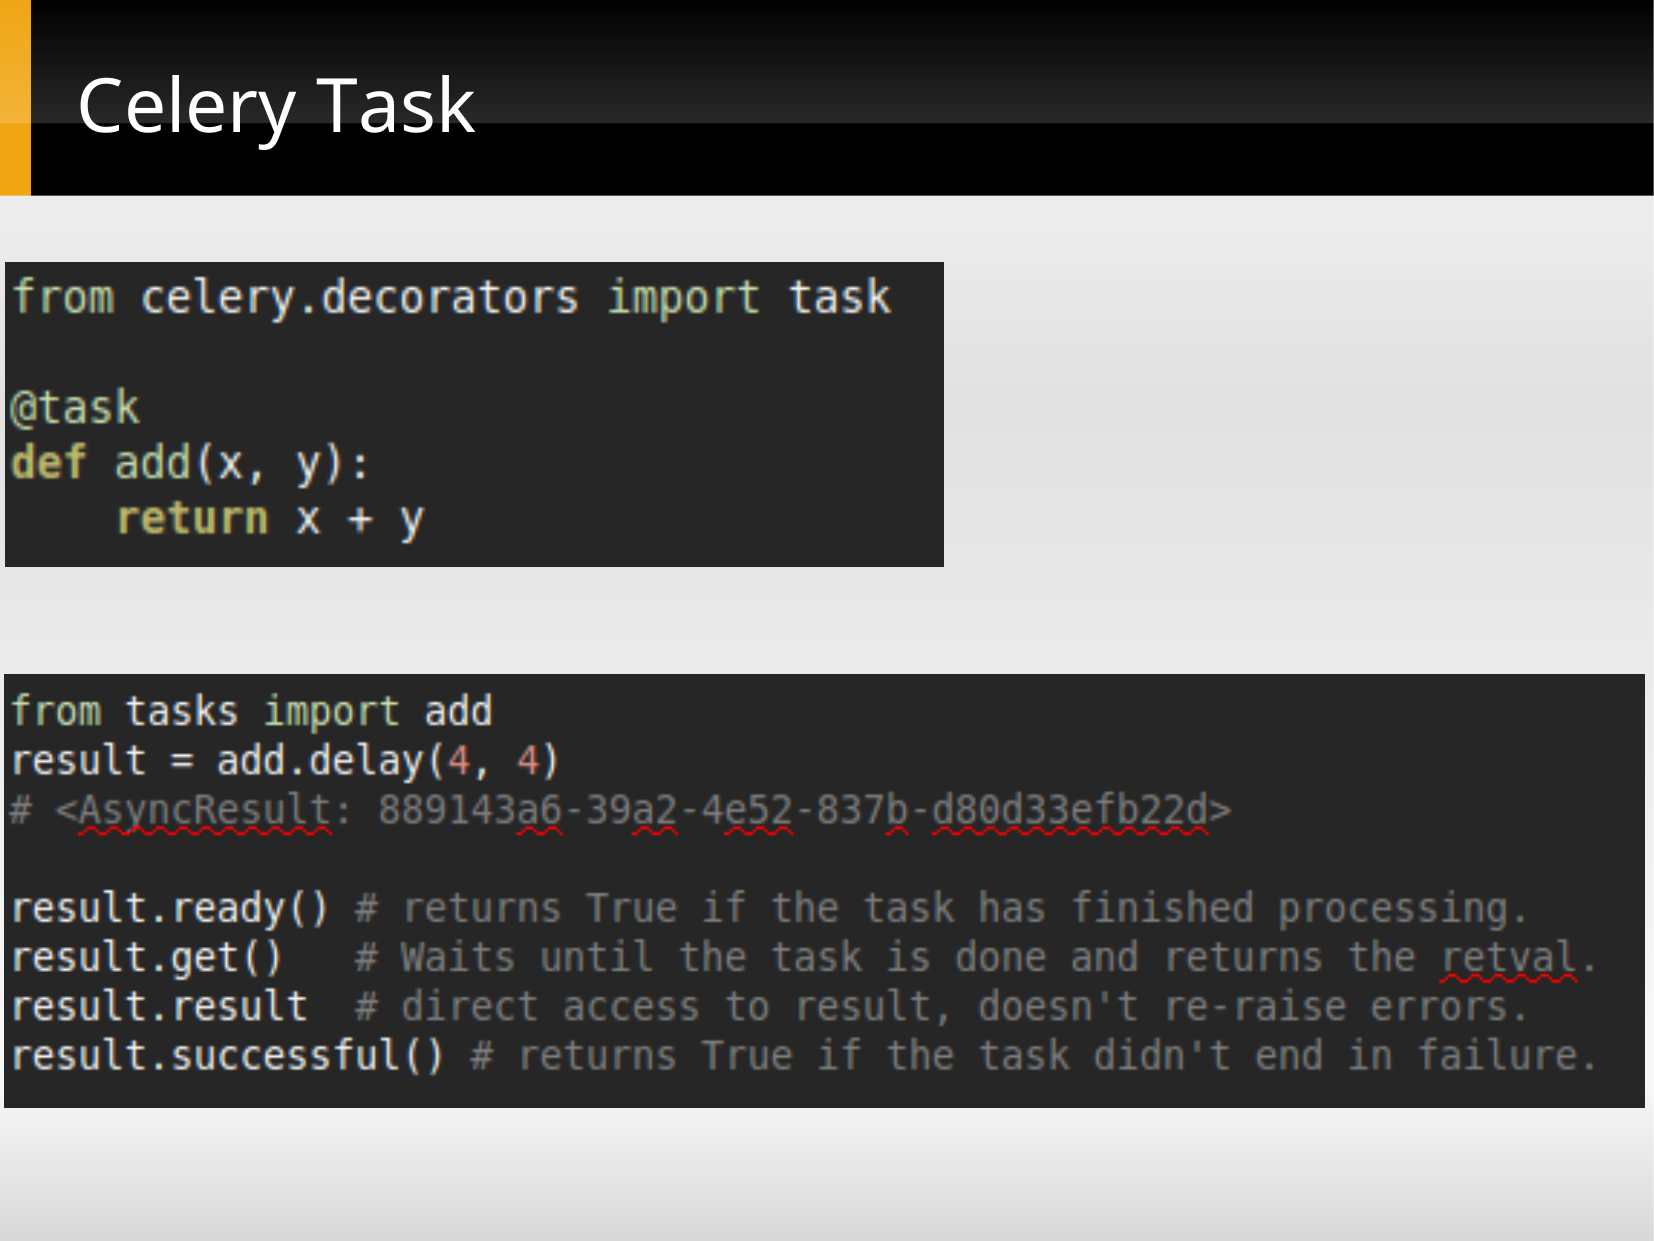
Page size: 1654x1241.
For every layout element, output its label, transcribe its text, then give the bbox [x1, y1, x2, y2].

picture [0, 0, 1654, 1241]
title Celery Task [76, 7, 1565, 200]
